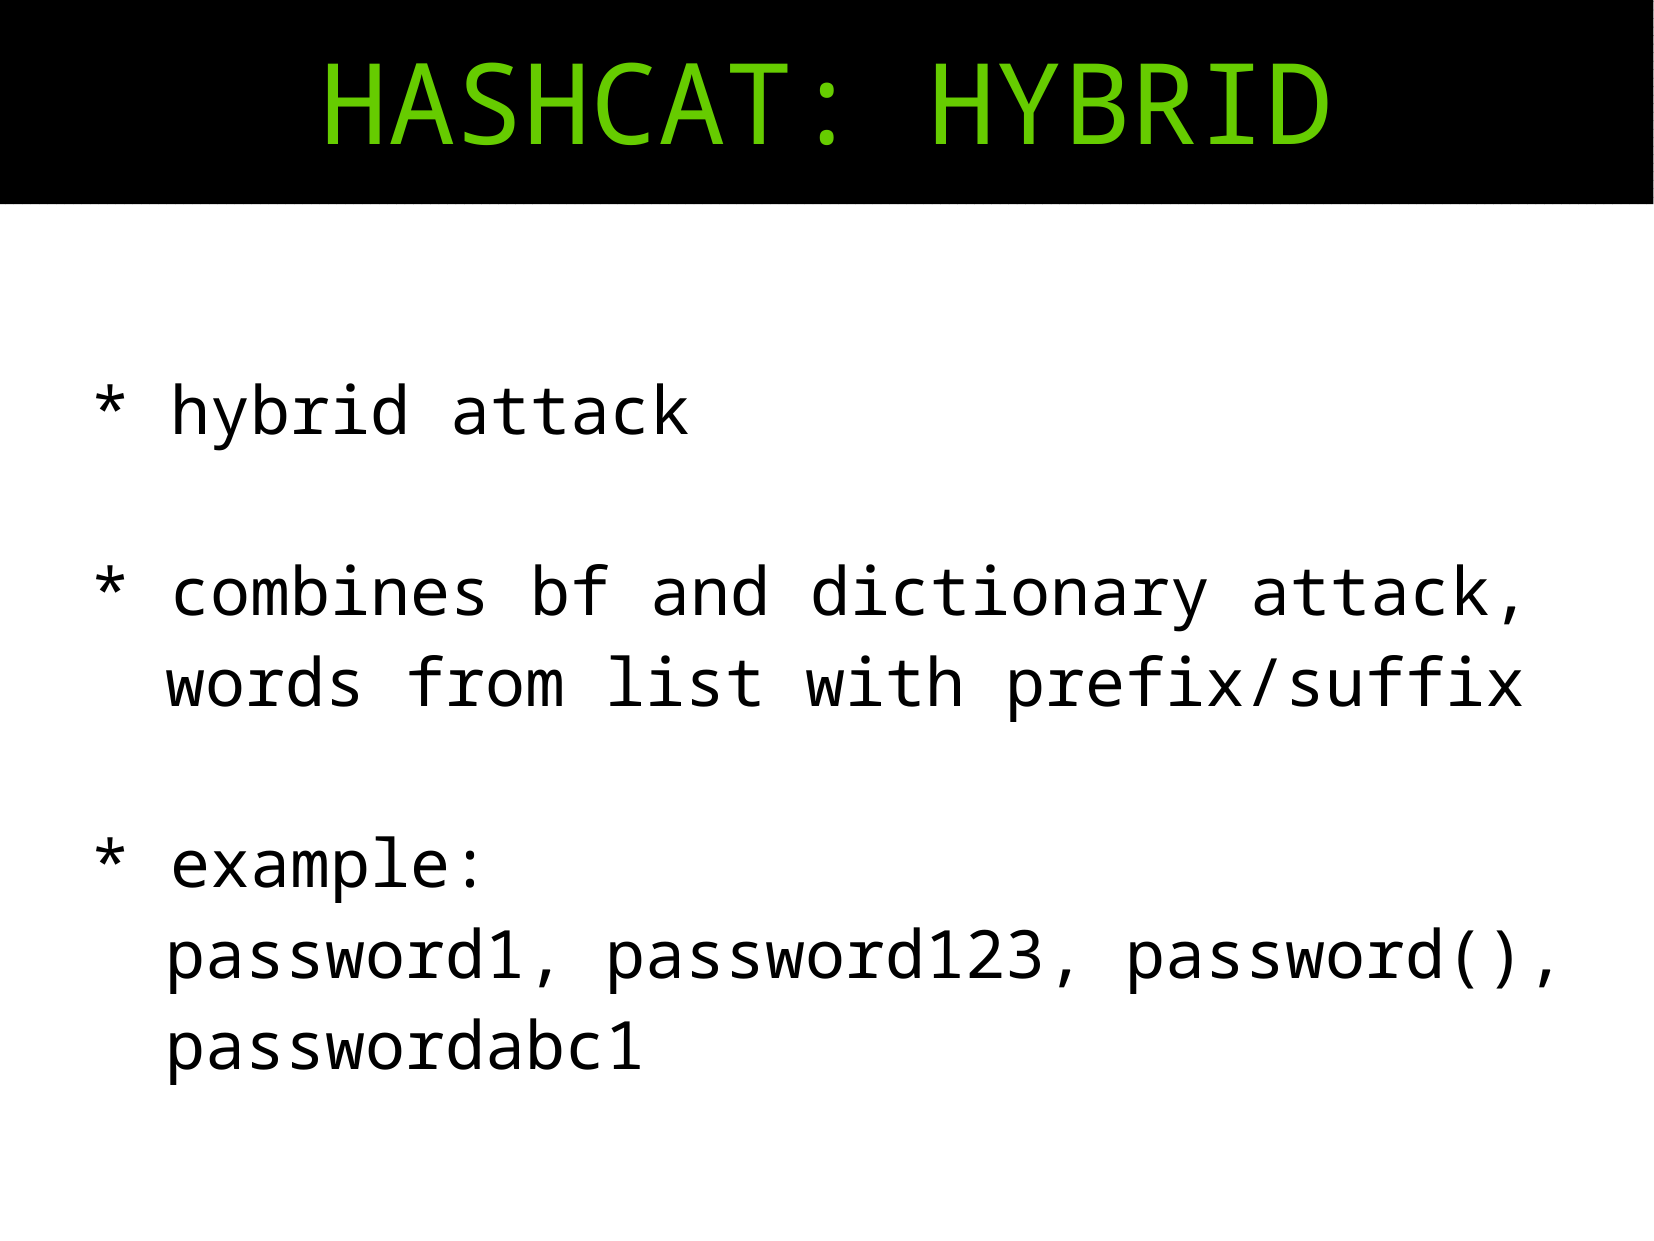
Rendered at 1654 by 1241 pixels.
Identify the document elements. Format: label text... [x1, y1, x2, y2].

subtitle * hybrid attack * combines bf and dictionary attack, words from list with prefix/suffix * example: password1, password123, password(), passwordabc1 [90, 305, 1621, 1146]
title HASHCAT: HYBRID [0, 0, 1654, 205]
